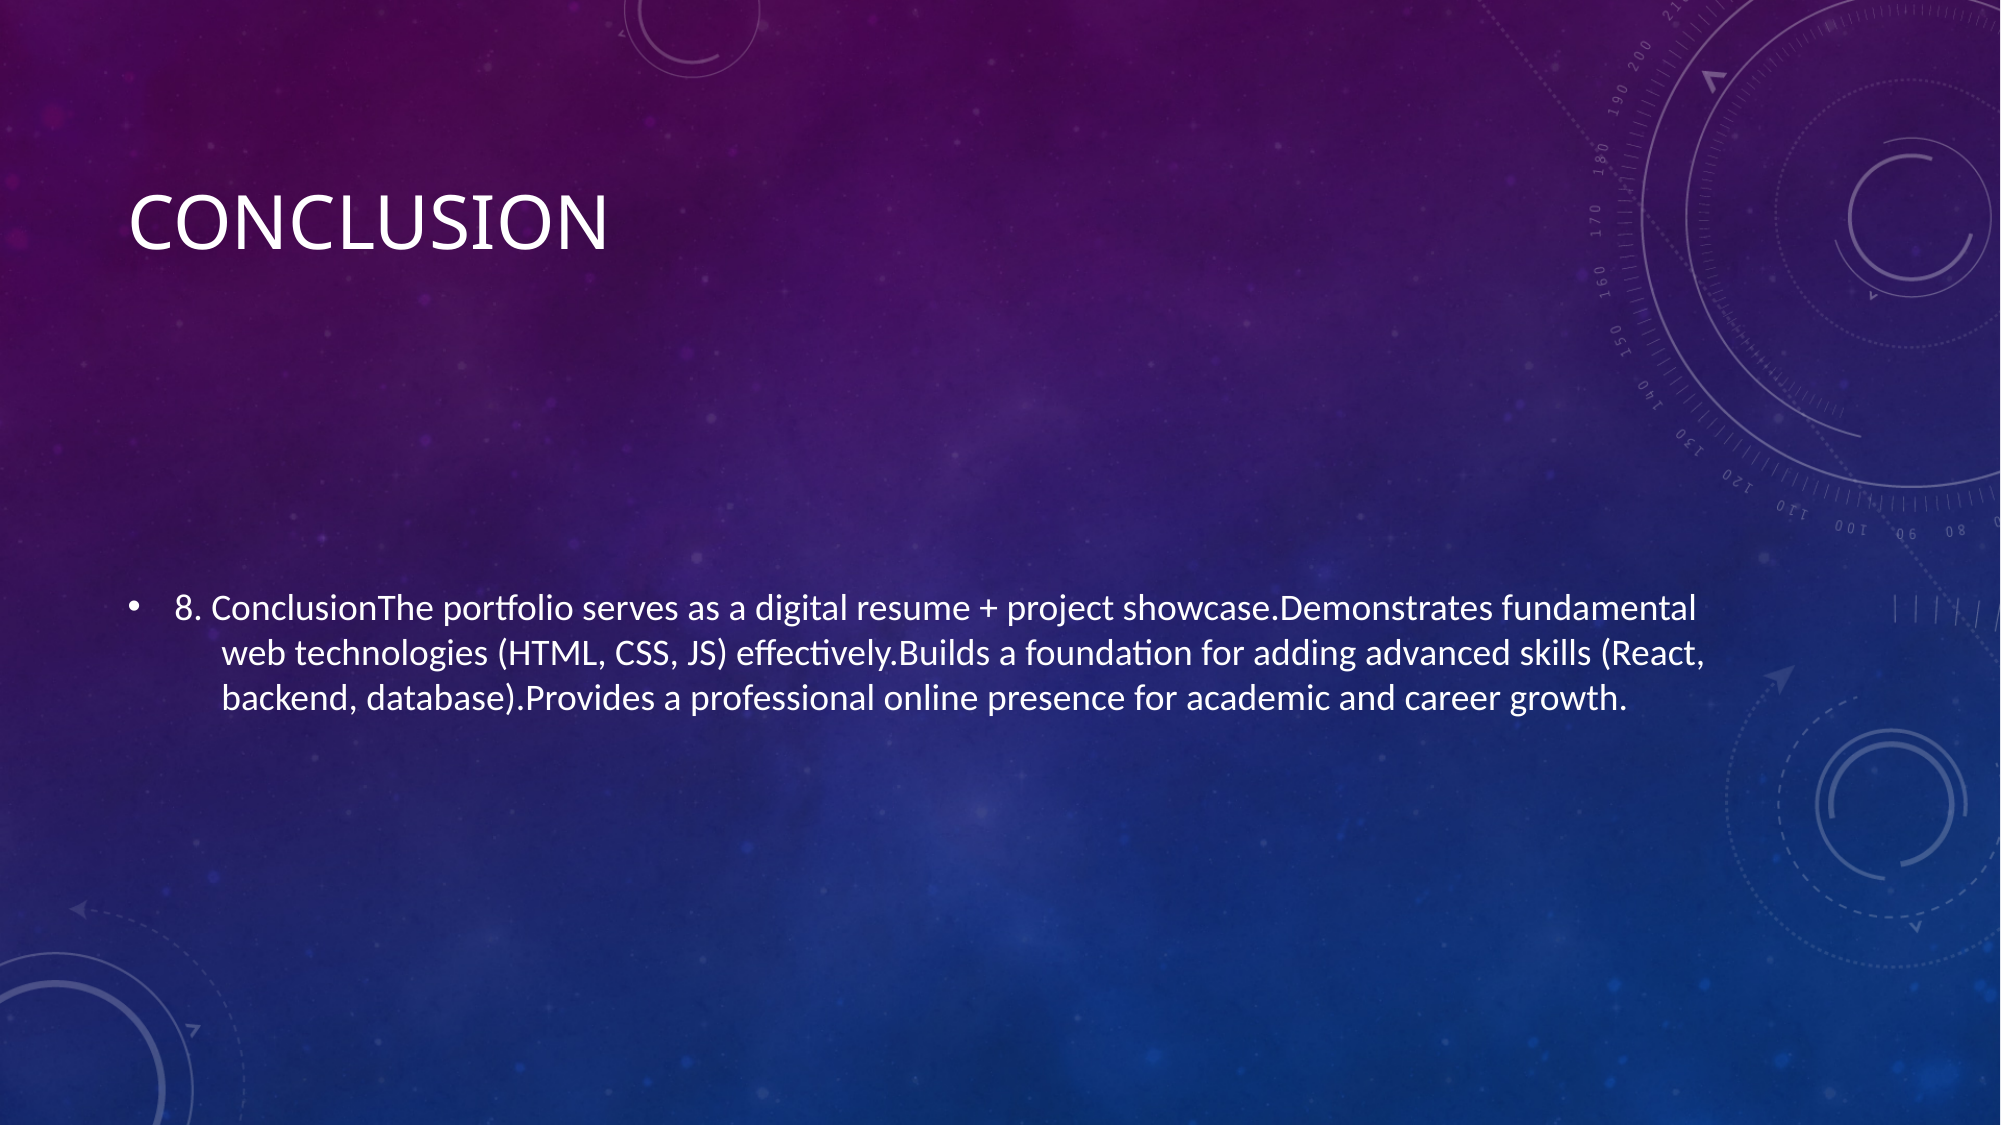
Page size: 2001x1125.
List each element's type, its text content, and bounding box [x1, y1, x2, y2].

list 8. ConclusionThe portfolio serves as a digital resume + project showcase.Demonstrates fundamental web technologies (HTML, CSS, JS) effectively.Builds a foundation for adding advanced skills (React, backend, database).Provides a professional online presence for academic and career growth. [112, 351, 1775, 950]
title Conclusion [112, 99, 1775, 339]
